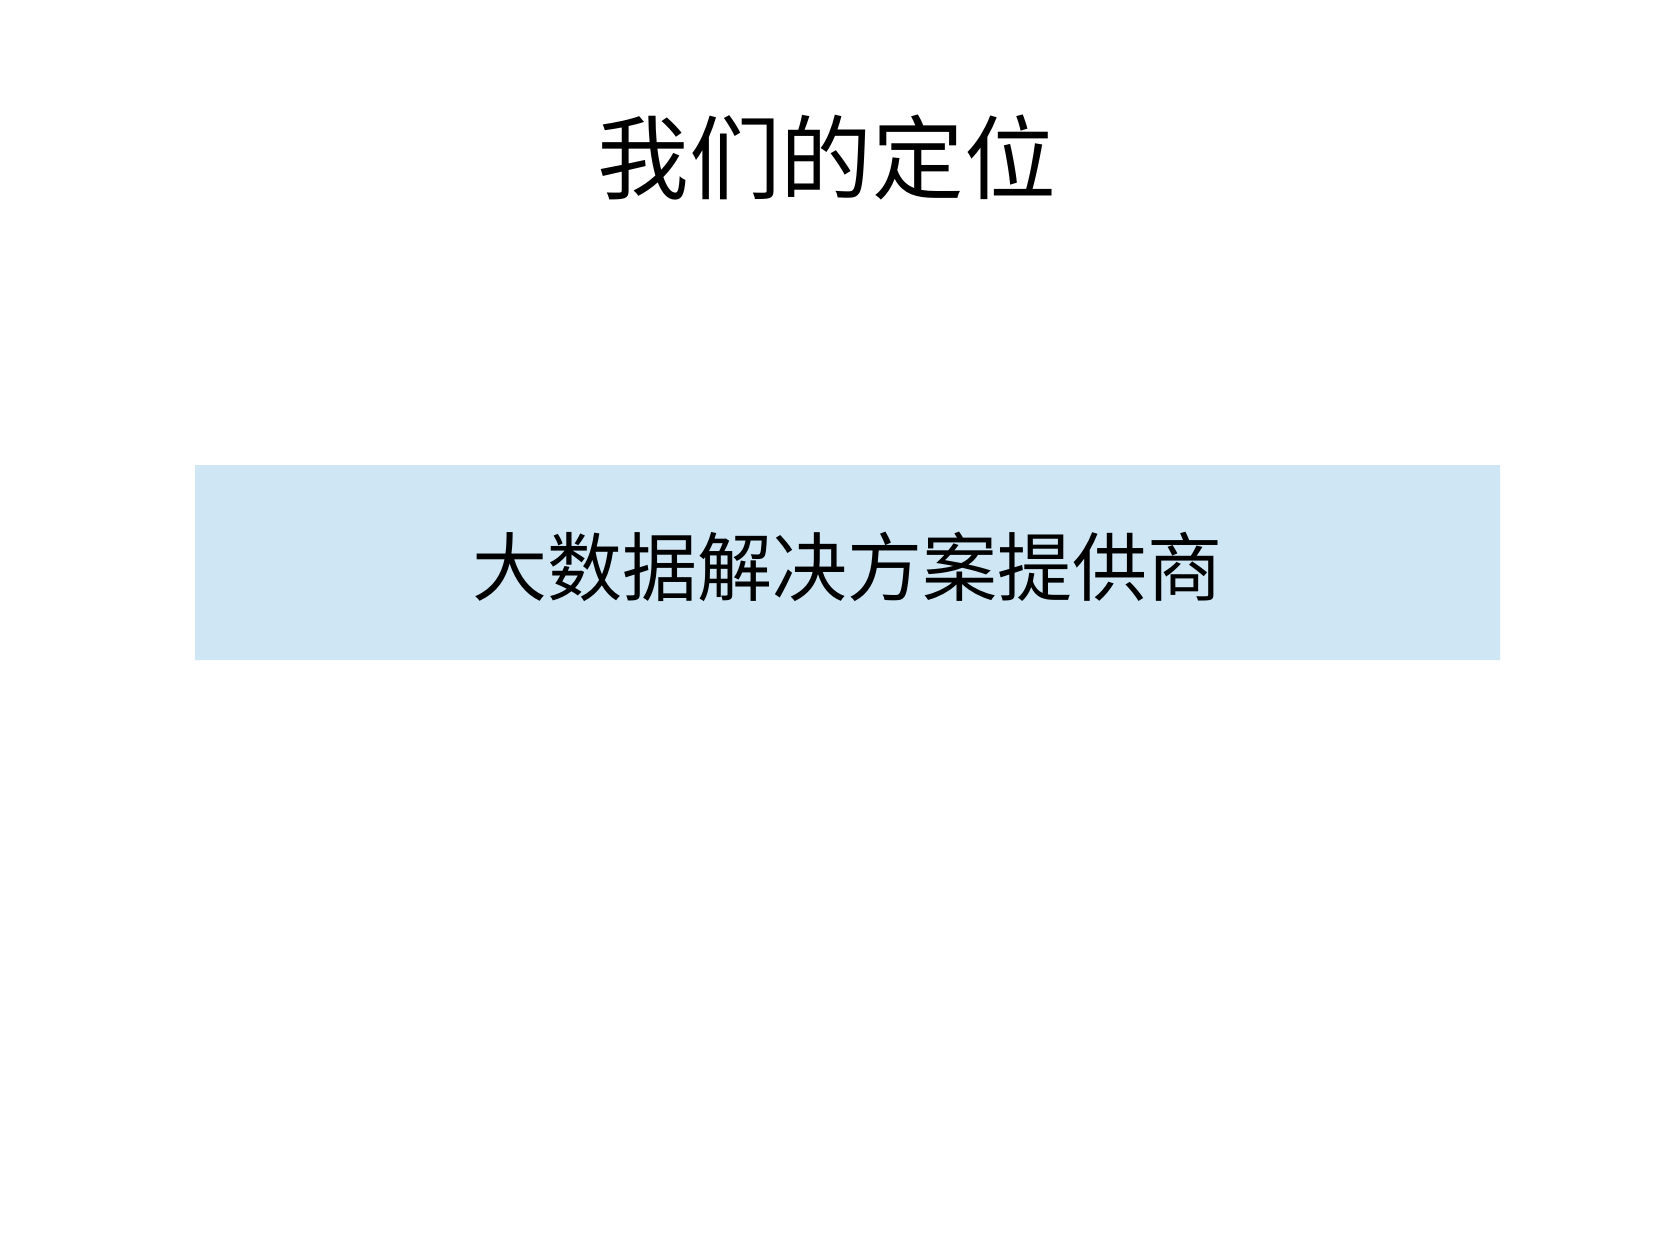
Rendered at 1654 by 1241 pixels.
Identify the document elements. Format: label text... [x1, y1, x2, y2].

text_box 大数据解决方案提供商 [195, 465, 1501, 661]
title 我们的定位 [82, 49, 1571, 257]
